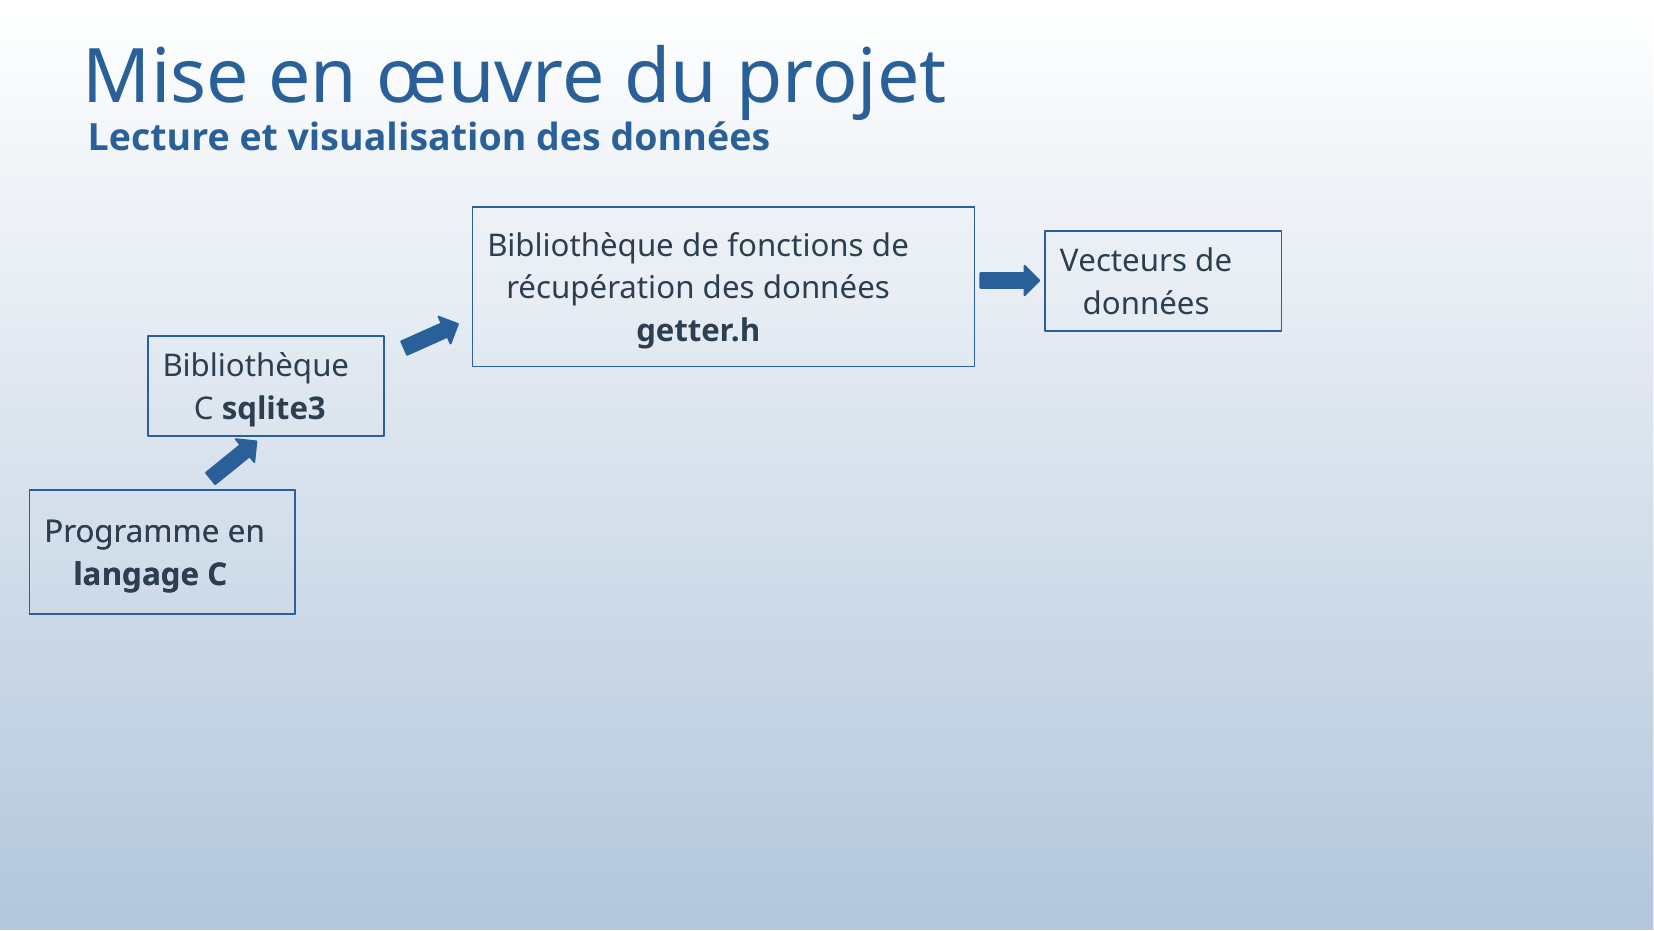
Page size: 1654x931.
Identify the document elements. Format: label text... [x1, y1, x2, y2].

text_box Lecture et visualisation des données [0, 106, 863, 165]
text_box Bibliothèque de fonctions de récupération des données getter.h [472, 206, 975, 367]
text_box Bibliothèque C sqlite3 [147, 342, 384, 430]
text_box [59, 224, 1595, 931]
text_box Vecteurs de données [1045, 237, 1282, 325]
text_box Programme en langage C [29, 490, 296, 615]
title Mise en œuvre du projet [82, 0, 1571, 151]
